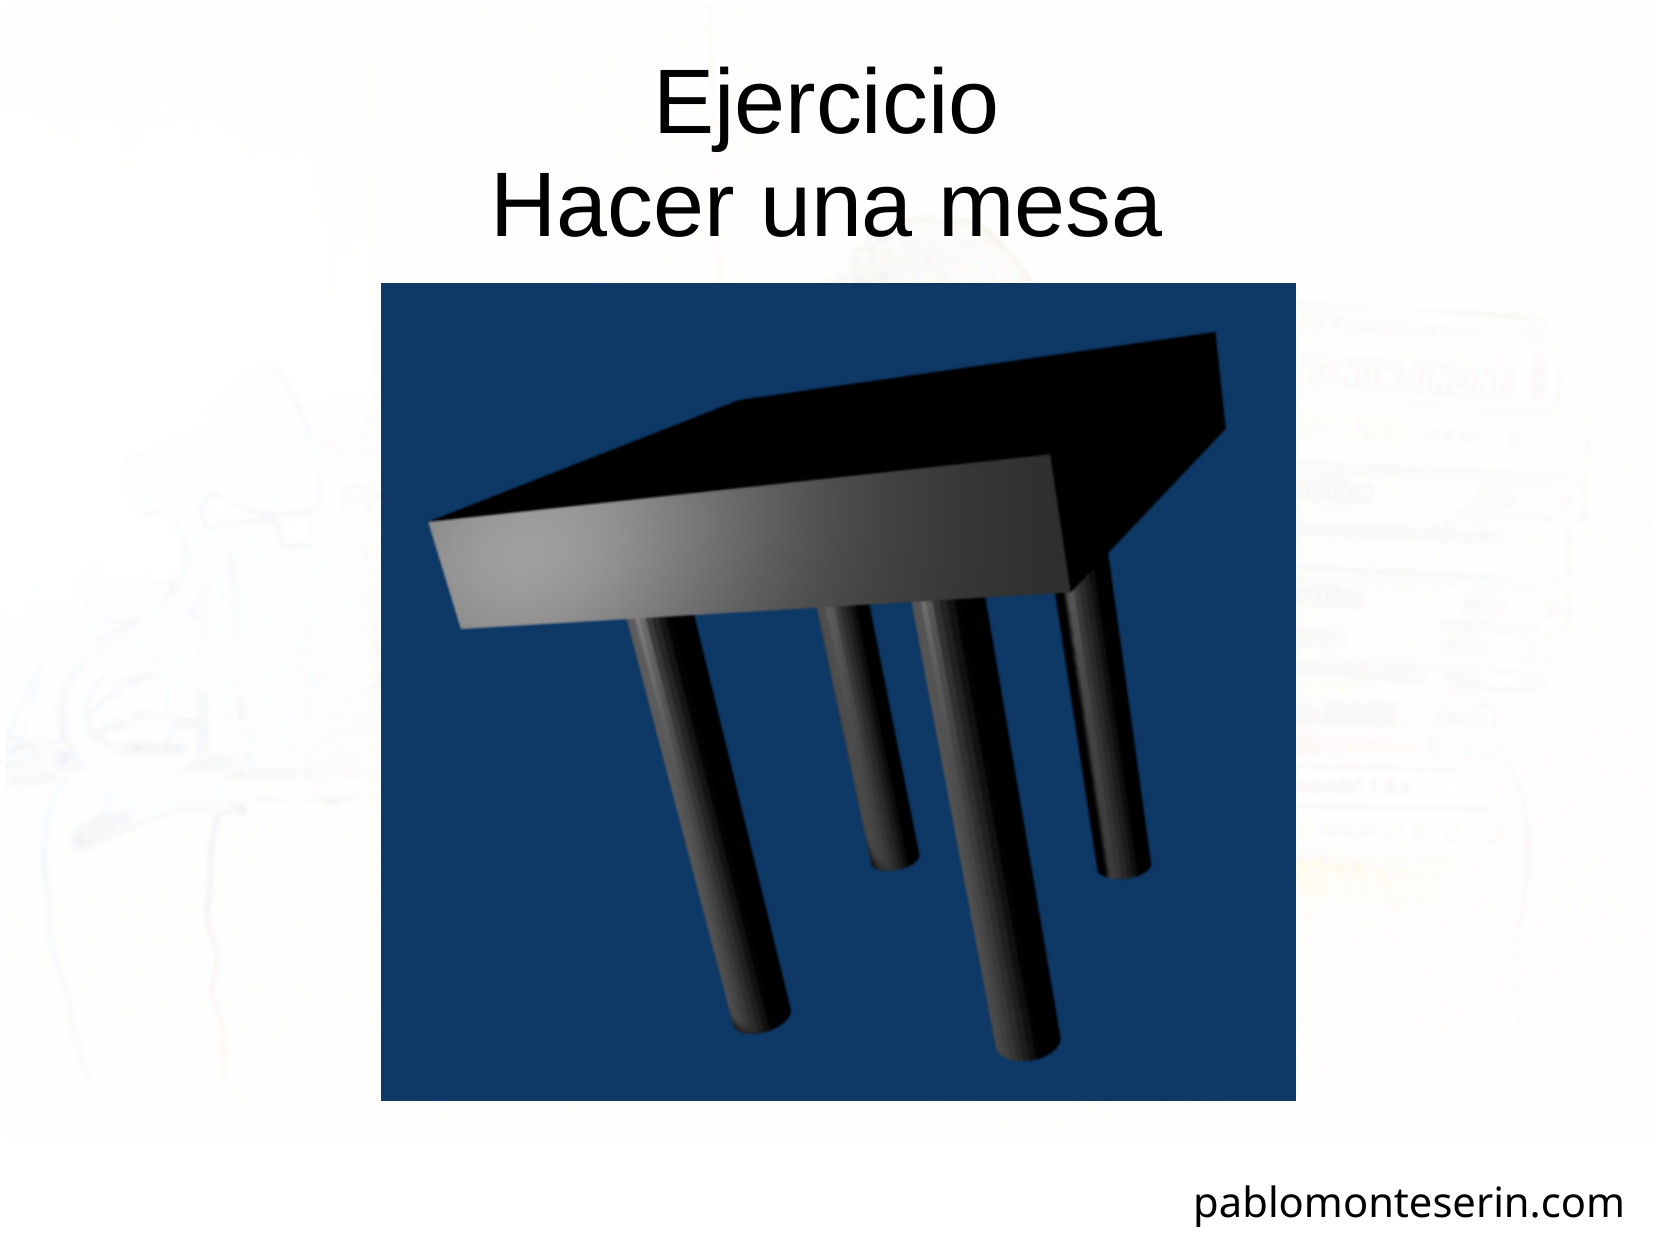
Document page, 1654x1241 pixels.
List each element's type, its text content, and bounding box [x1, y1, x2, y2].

title Ejercicio Hacer una mesa [82, 50, 1571, 256]
picture [5, 3, 1654, 1241]
